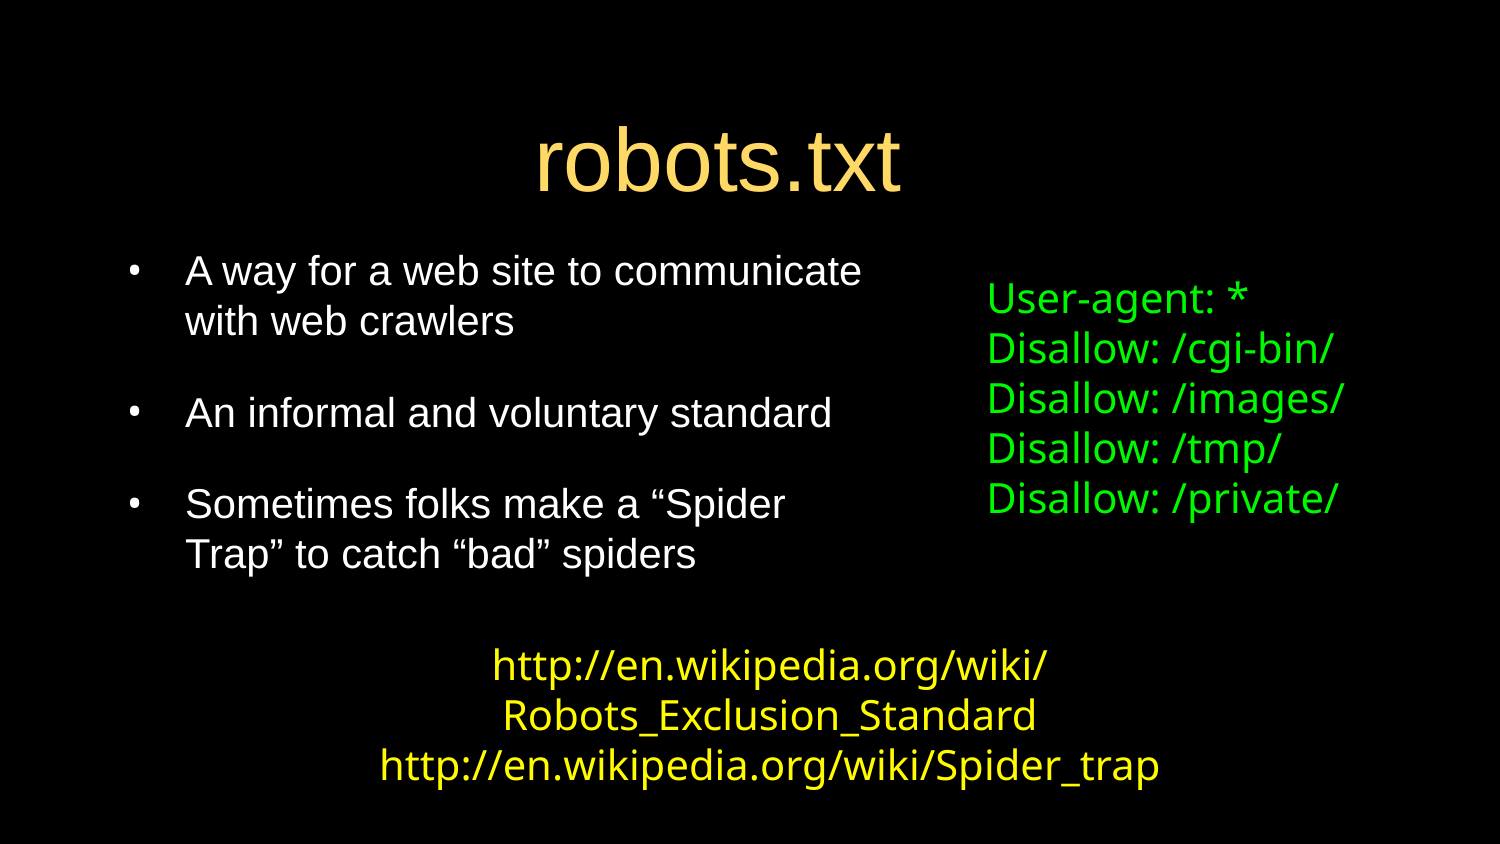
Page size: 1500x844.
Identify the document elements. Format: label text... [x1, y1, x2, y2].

text_box User-agent: * Disallow: /cgi-bin/ Disallow: /images/ Disallow: /tmp/ Disallow: /private/ [981, 272, 1445, 522]
title robots.txt [106, 76, 1330, 235]
text_box http://en.wikipedia.org/wiki/Robots_Exclusion_Standard http://en.wikipedia.org/wiki/Spider_trap [226, 660, 1314, 767]
list A way for a web site to communicate with web crawlers An informal and voluntary standard Sometimes folks make a “Spider Trap” to catch “bad” spiders [106, 240, 868, 767]
